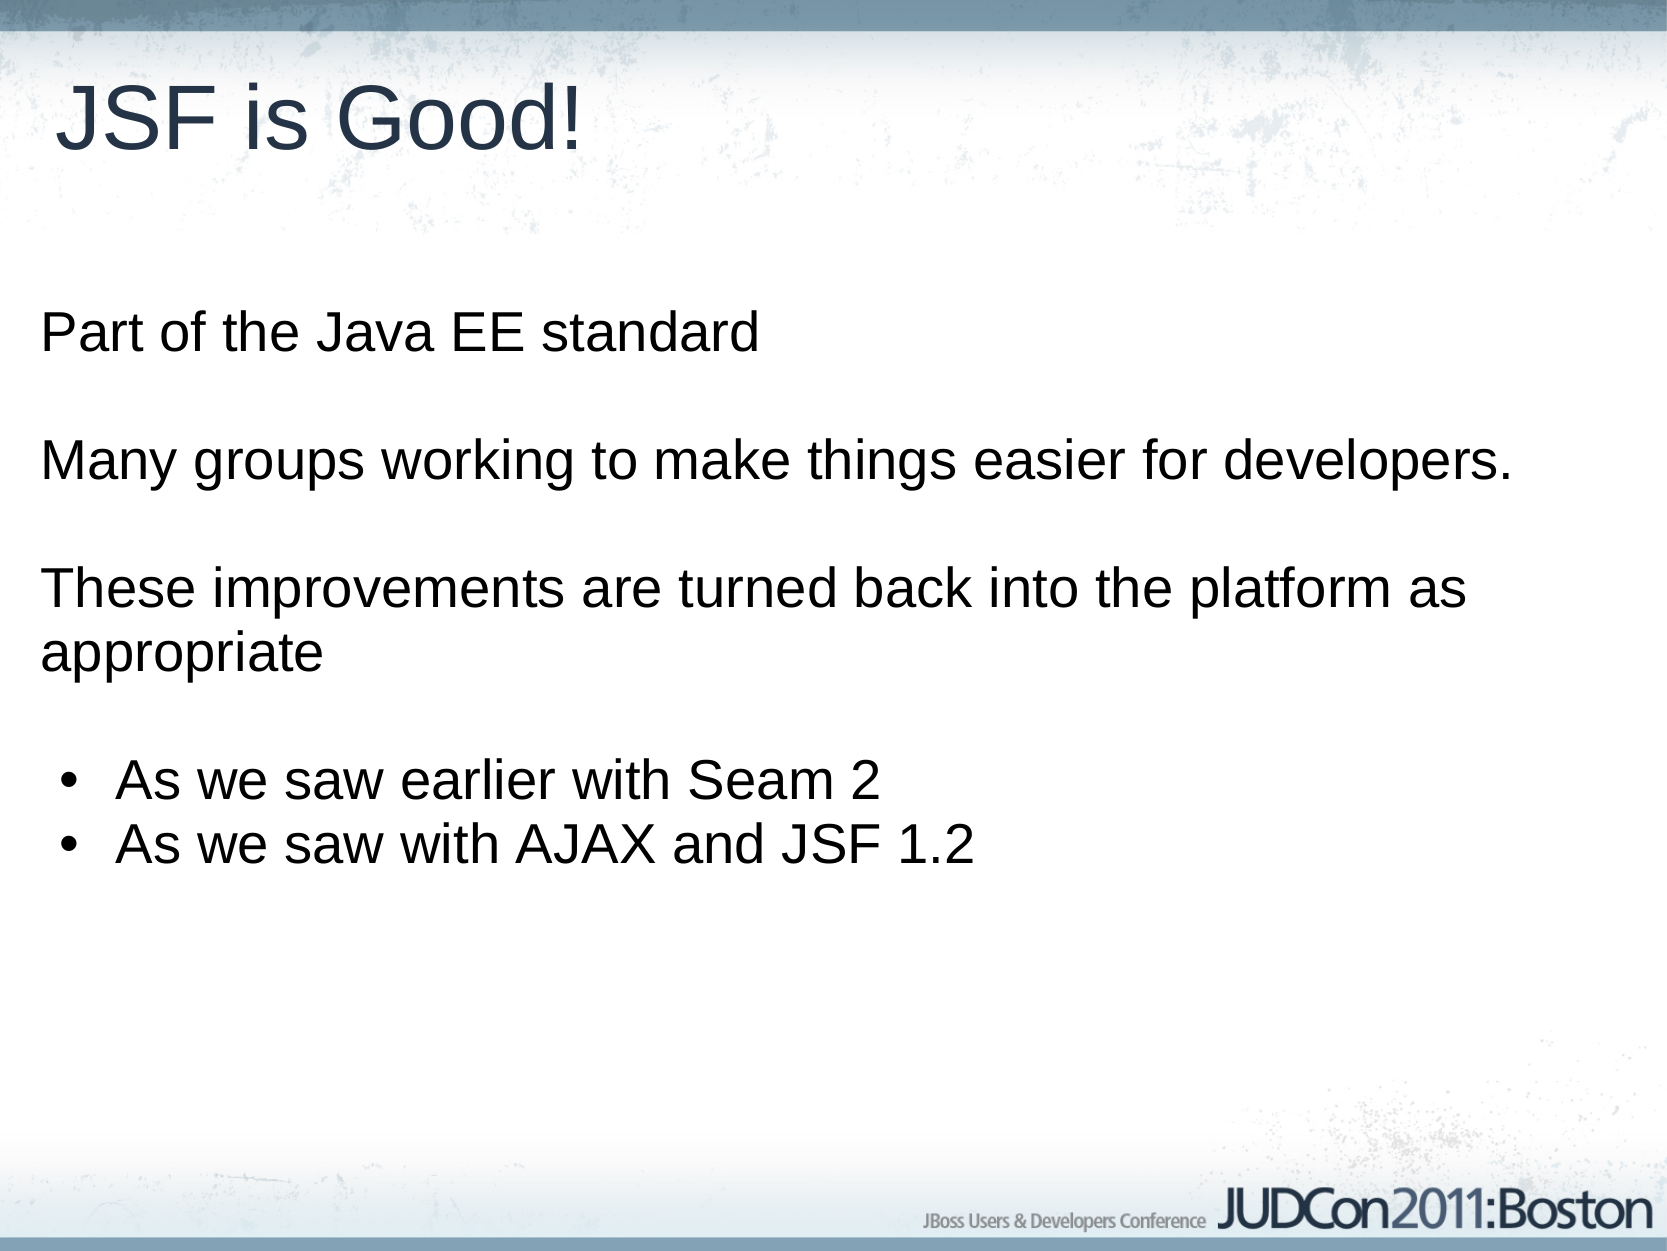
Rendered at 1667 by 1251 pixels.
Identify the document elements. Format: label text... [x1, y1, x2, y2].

list Part of the Java EE standard Many groups working to make things easier for developers. These improvements are turned back into the platform as appropriate As we saw earlier with Seam 2 As we saw with AJAX and JSF 1.2 [40, 300, 1627, 1201]
picture [0, 0, 1667, 1251]
title JSF is Good! [40, 50, 1627, 216]
